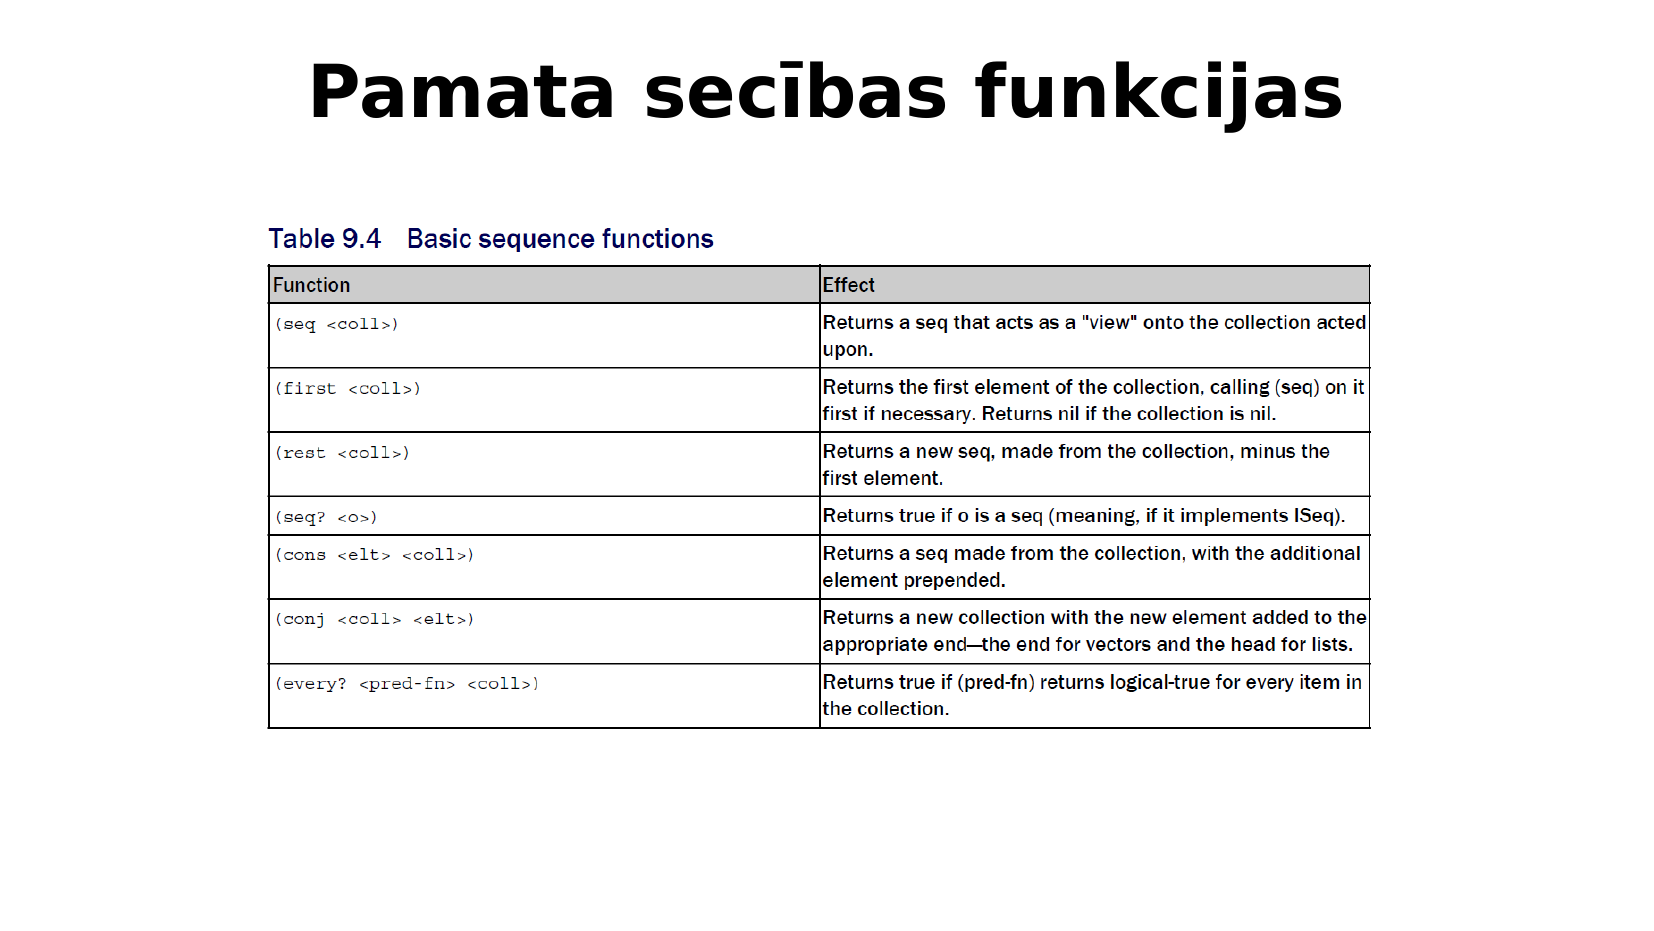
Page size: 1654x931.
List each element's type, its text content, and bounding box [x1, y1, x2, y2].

picture [251, 217, 1403, 758]
title Pamata secības funkcijas [82, 37, 1571, 147]
